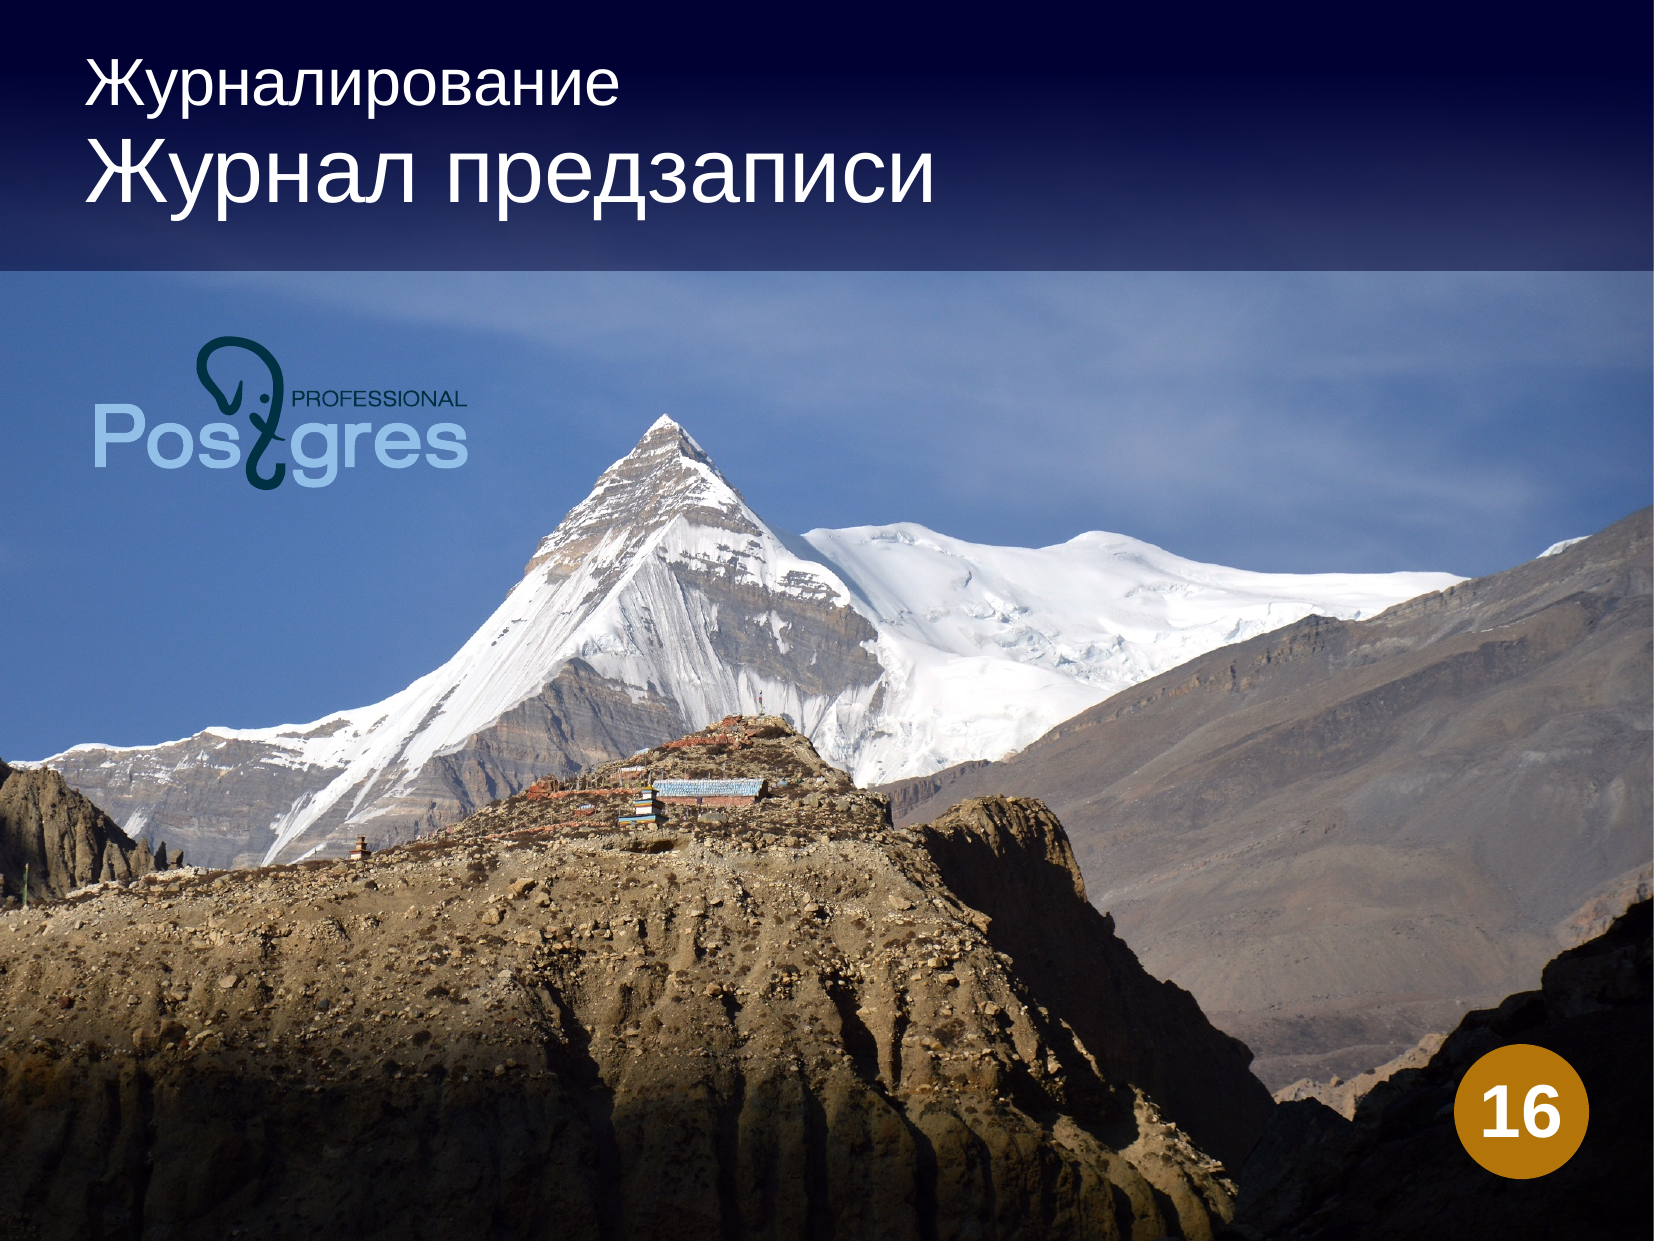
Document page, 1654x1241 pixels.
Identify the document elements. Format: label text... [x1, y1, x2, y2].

text_box 16 [1454, 1044, 1590, 1180]
picture [0, 271, 1654, 1241]
title Журналирование Журнал предзаписи [84, 44, 1636, 251]
